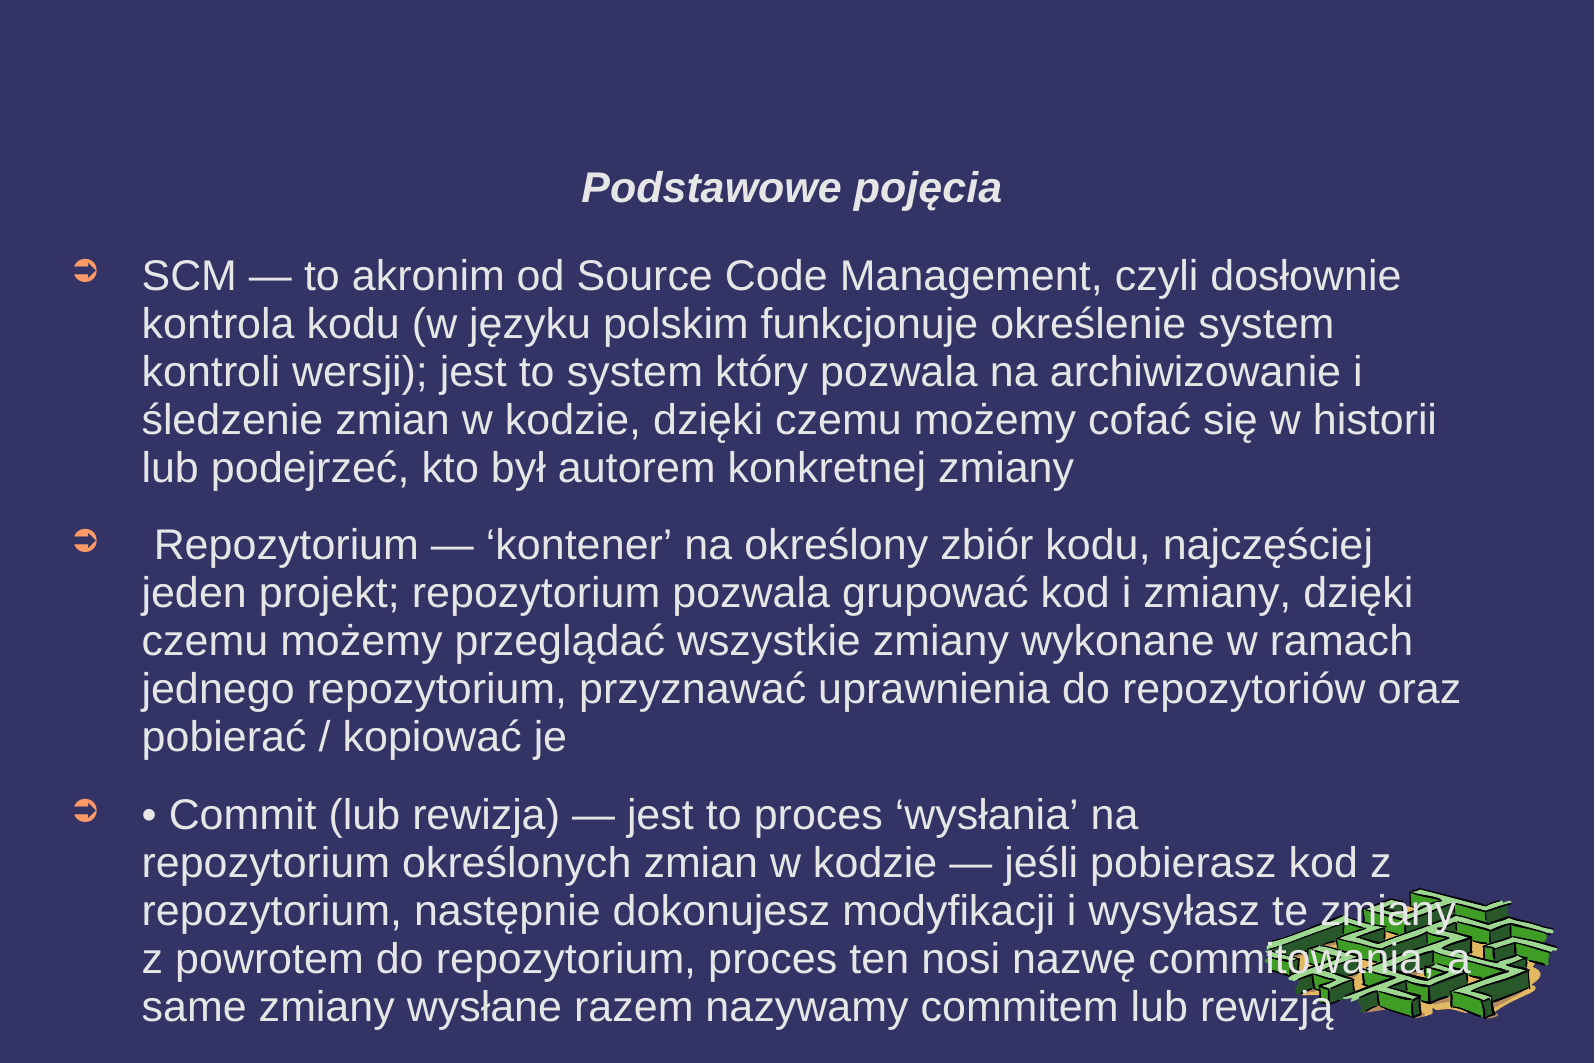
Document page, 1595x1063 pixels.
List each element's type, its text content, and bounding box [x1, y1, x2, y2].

title Podstawowe pojęcia [117, 98, 1479, 251]
list SCM — to akronim od Source Code Management, czyli dosłownie kontrola kodu (w języku polskim funkcjonuje określenie system kontroli wersji); jest to system który pozwala na archiwizowanie i śledzenie zmian w kodzie, dzięki czemu możemy cofać się w historii lub podejrzeć, kto był autorem konkretnej zmiany Repozytorium — ‘kontener’ na określony zbiór kodu, najczęściej jeden projekt; repozytorium pozwala grupować kod i zmiany, dzięki czemu możemy przeglądać wszystkie zmiany wykonane w ramach jednego repozytorium, przyznawać uprawnienia do repozytoriów oraz pobierać / kopiować je • Commit (lub rewizja) — jest to proces ‘wysłania’ na repozytorium określonych zmian w kodzie — jeśli pobierasz kod z repozytorium, następnie dokonujesz modyfikacji i wysyłasz te zmiany z powrotem do repozytorium, proces ten nosi nazwę commitowania, a same zmiany wysłane razem nazywamy commitem lub rewizją [59, 251, 1486, 1063]
